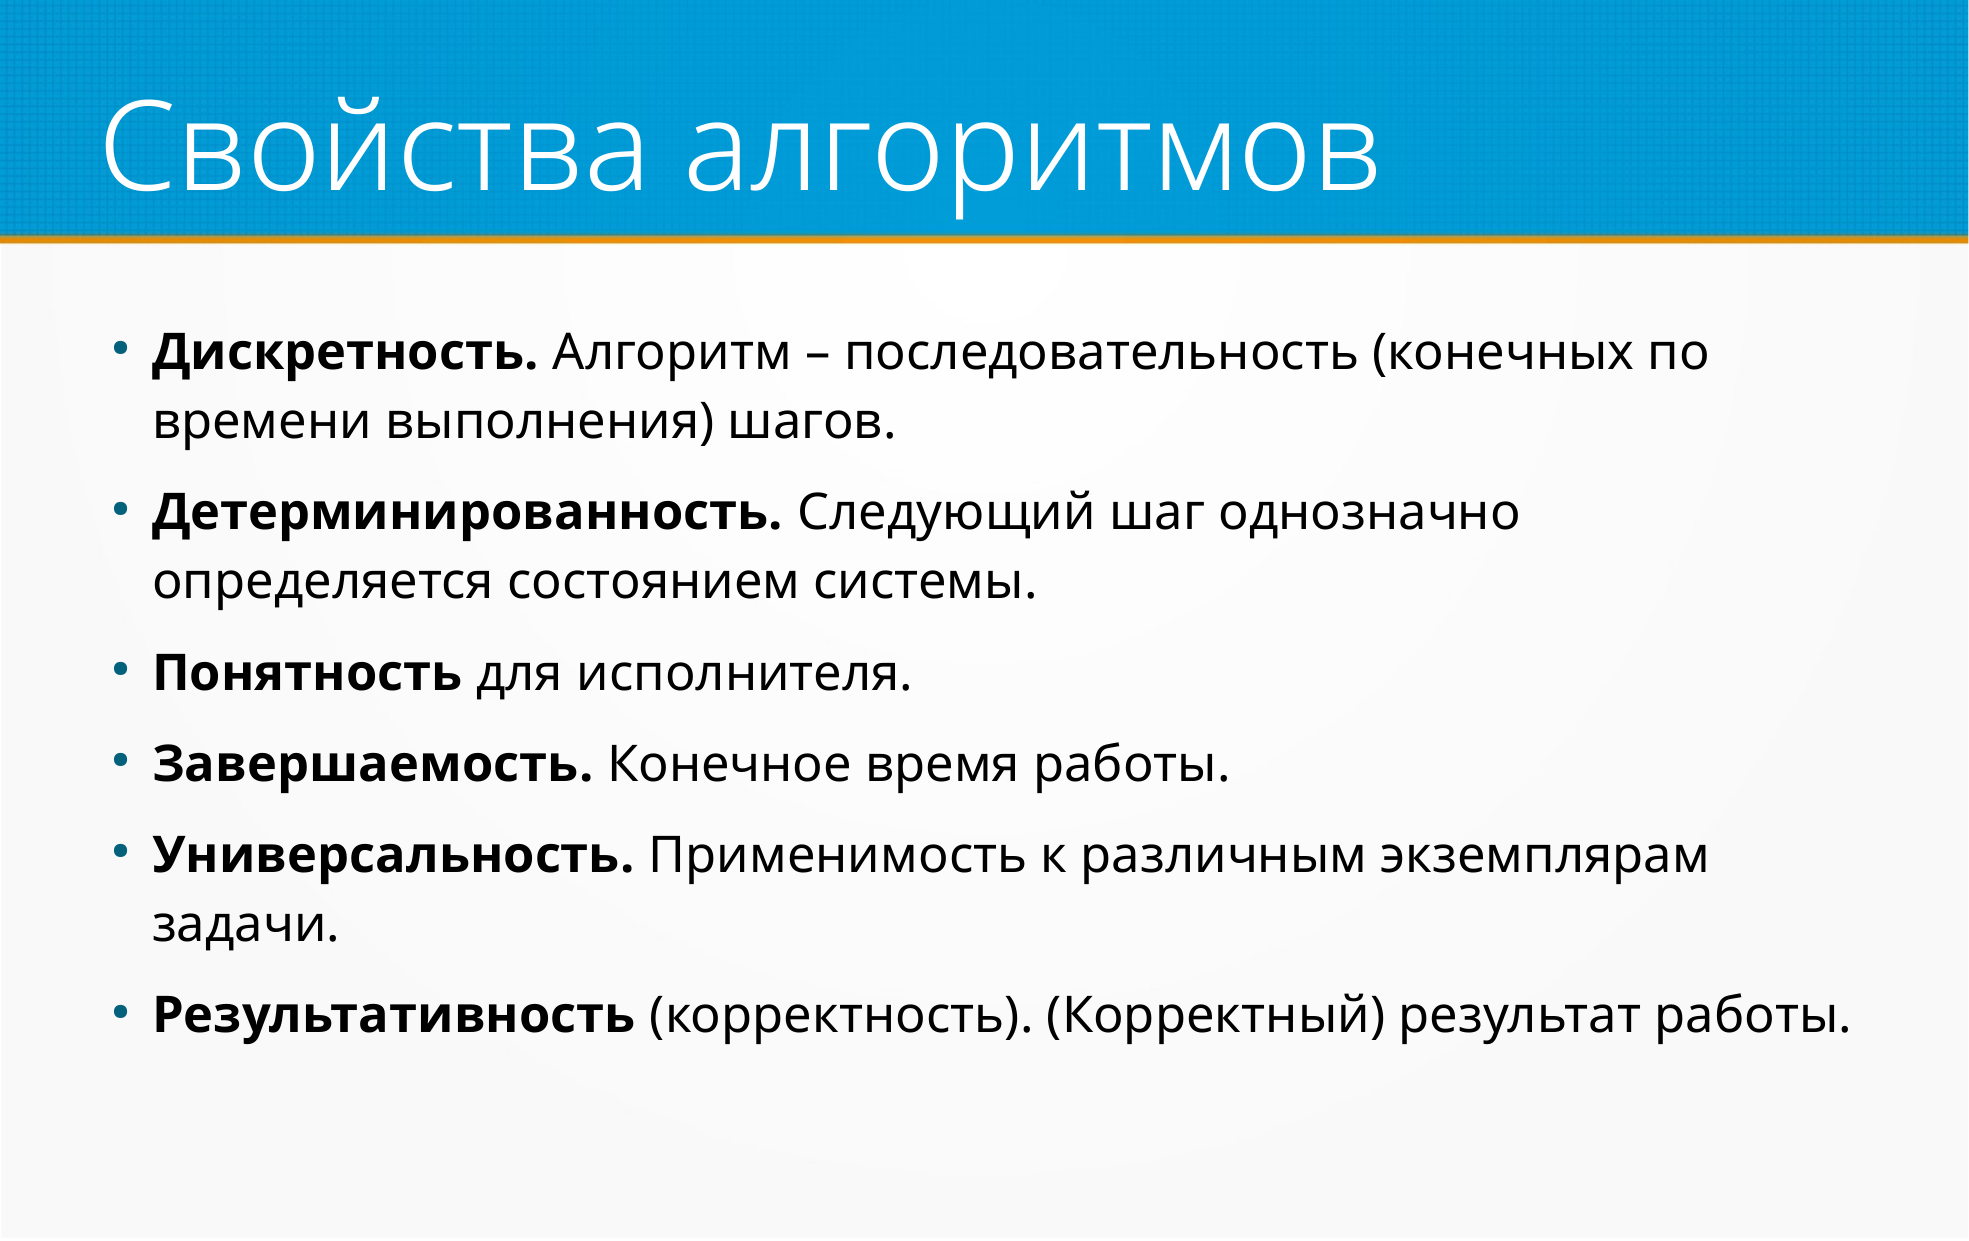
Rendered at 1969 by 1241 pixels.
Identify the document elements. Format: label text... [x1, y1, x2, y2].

list Дискретность. Алгоритм – последовательность (конечных по времени выполнения) шагов. Детерминированность. Следующий шаг однозначно определяется состоянием системы. Понятность для исполнителя. Завершаемость. Конечное время работы. Универсальность. Применимость к различным экземплярам задачи. Результативность (корректность). (Корректный) результат работы. [98, 315, 1861, 1081]
picture [0, 233, 1969, 1241]
title Свойства алгоритмов [98, 19, 1870, 227]
